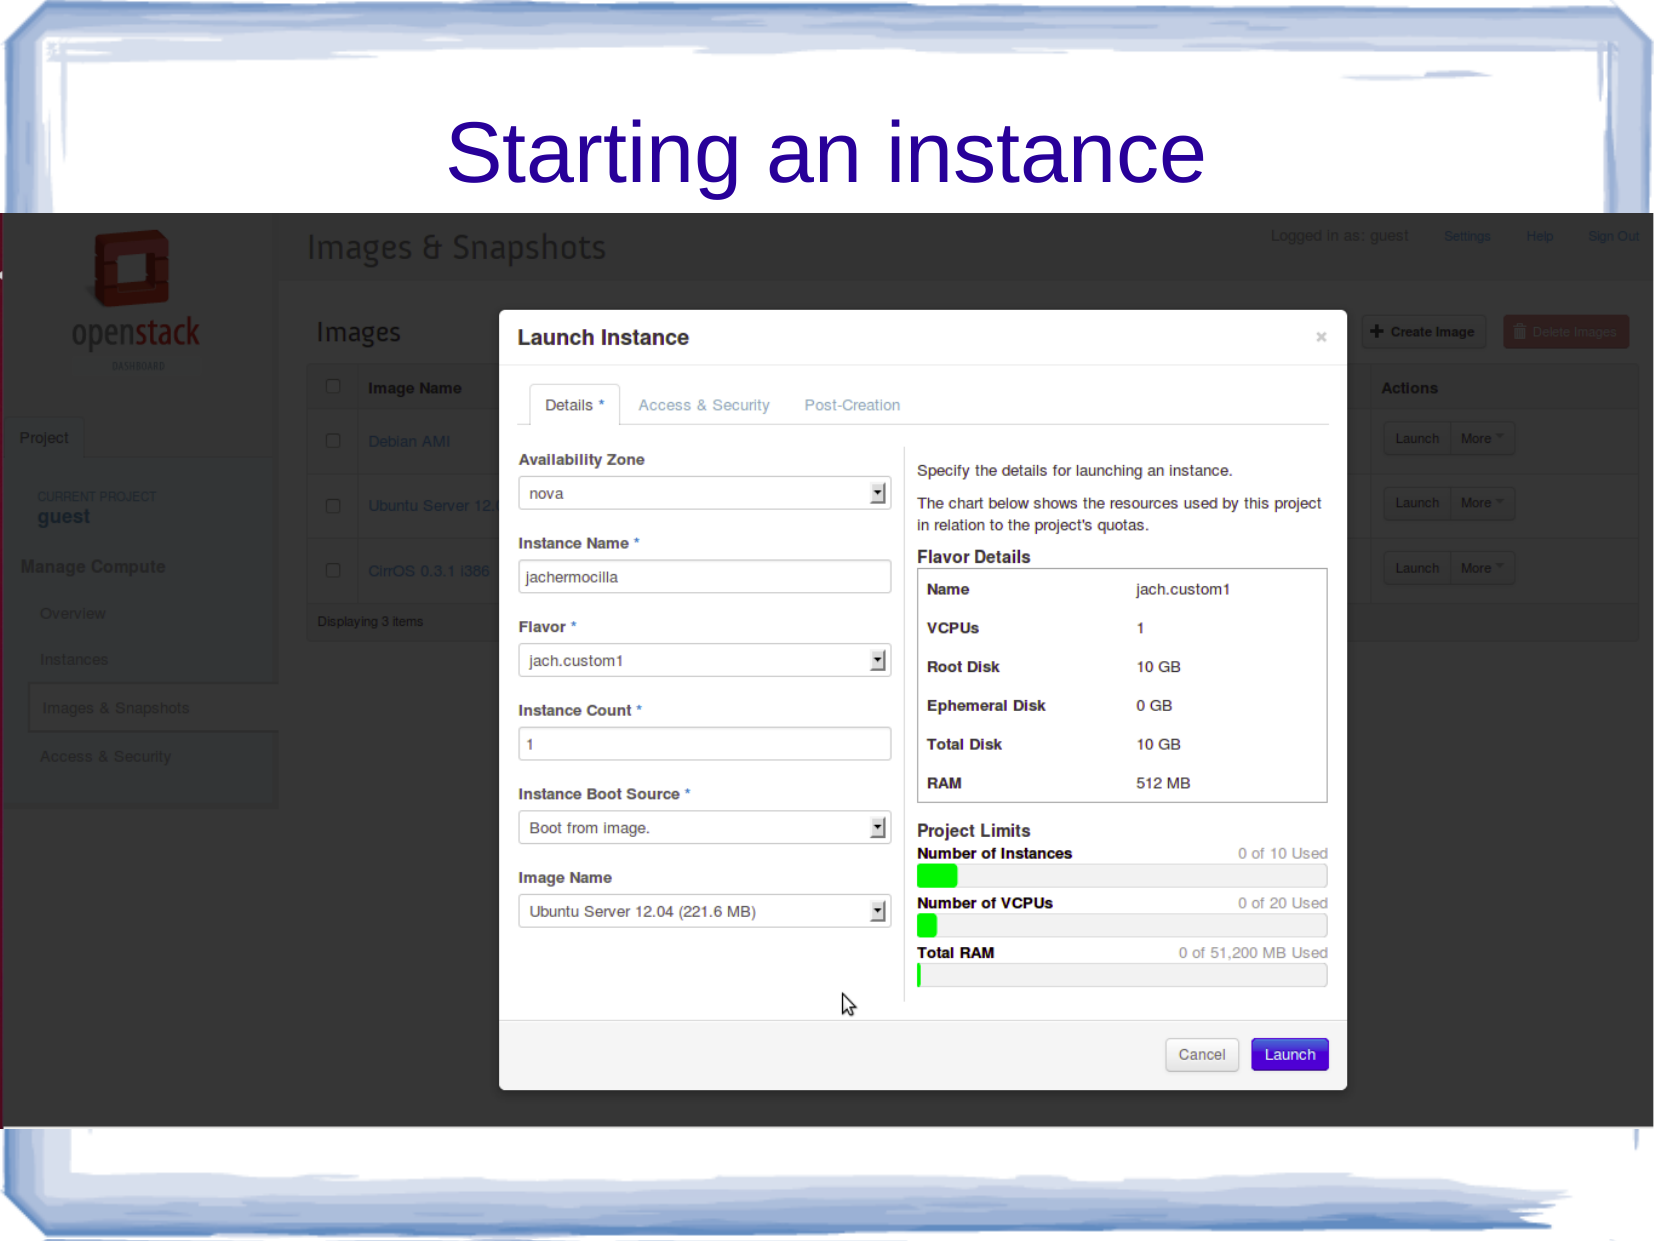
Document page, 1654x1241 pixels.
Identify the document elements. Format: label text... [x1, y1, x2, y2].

title Starting an instance [82, 49, 1571, 213]
picture [0, 0, 1654, 1241]
